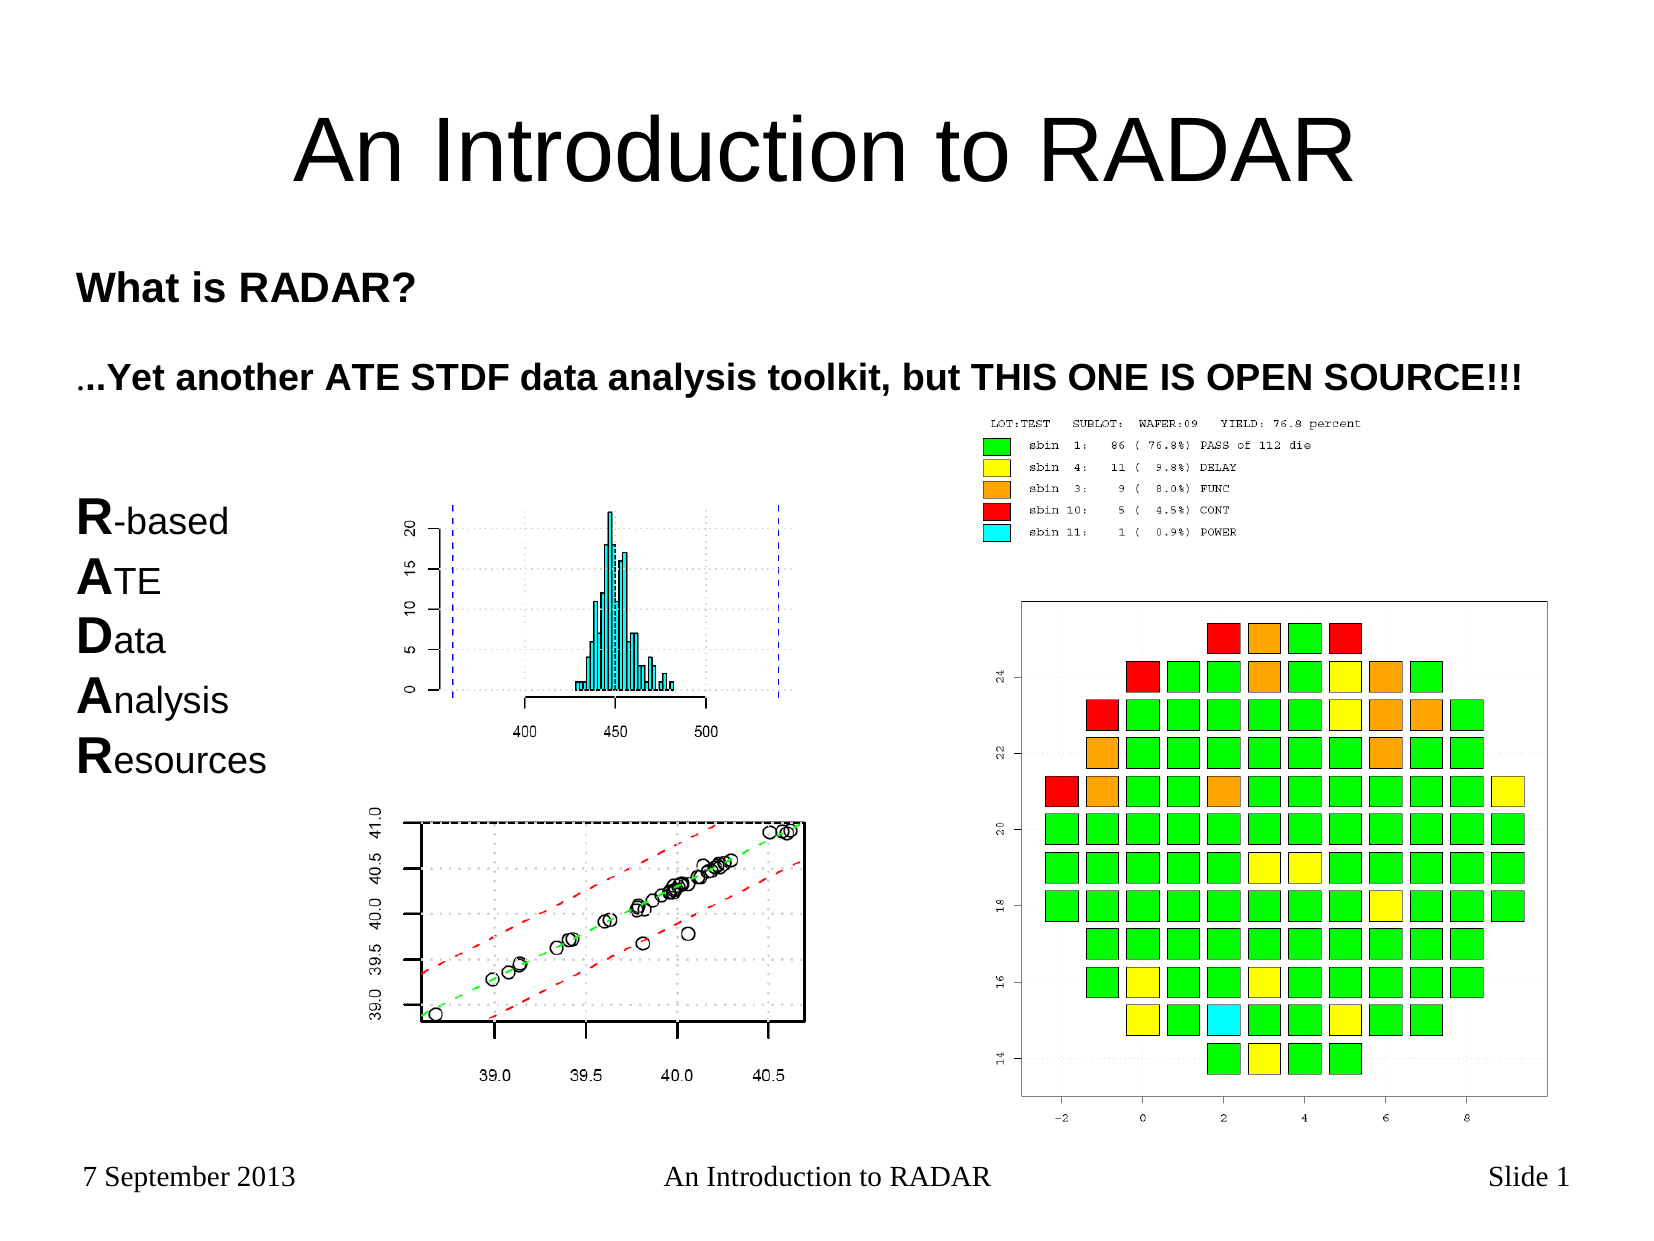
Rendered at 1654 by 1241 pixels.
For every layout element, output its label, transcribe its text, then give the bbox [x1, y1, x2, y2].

chart [75, 262, 1564, 1098]
picture [387, 487, 802, 751]
picture [337, 787, 826, 1101]
title An Introduction to RADAR [82, 49, 1571, 257]
picture [975, 412, 1559, 1136]
